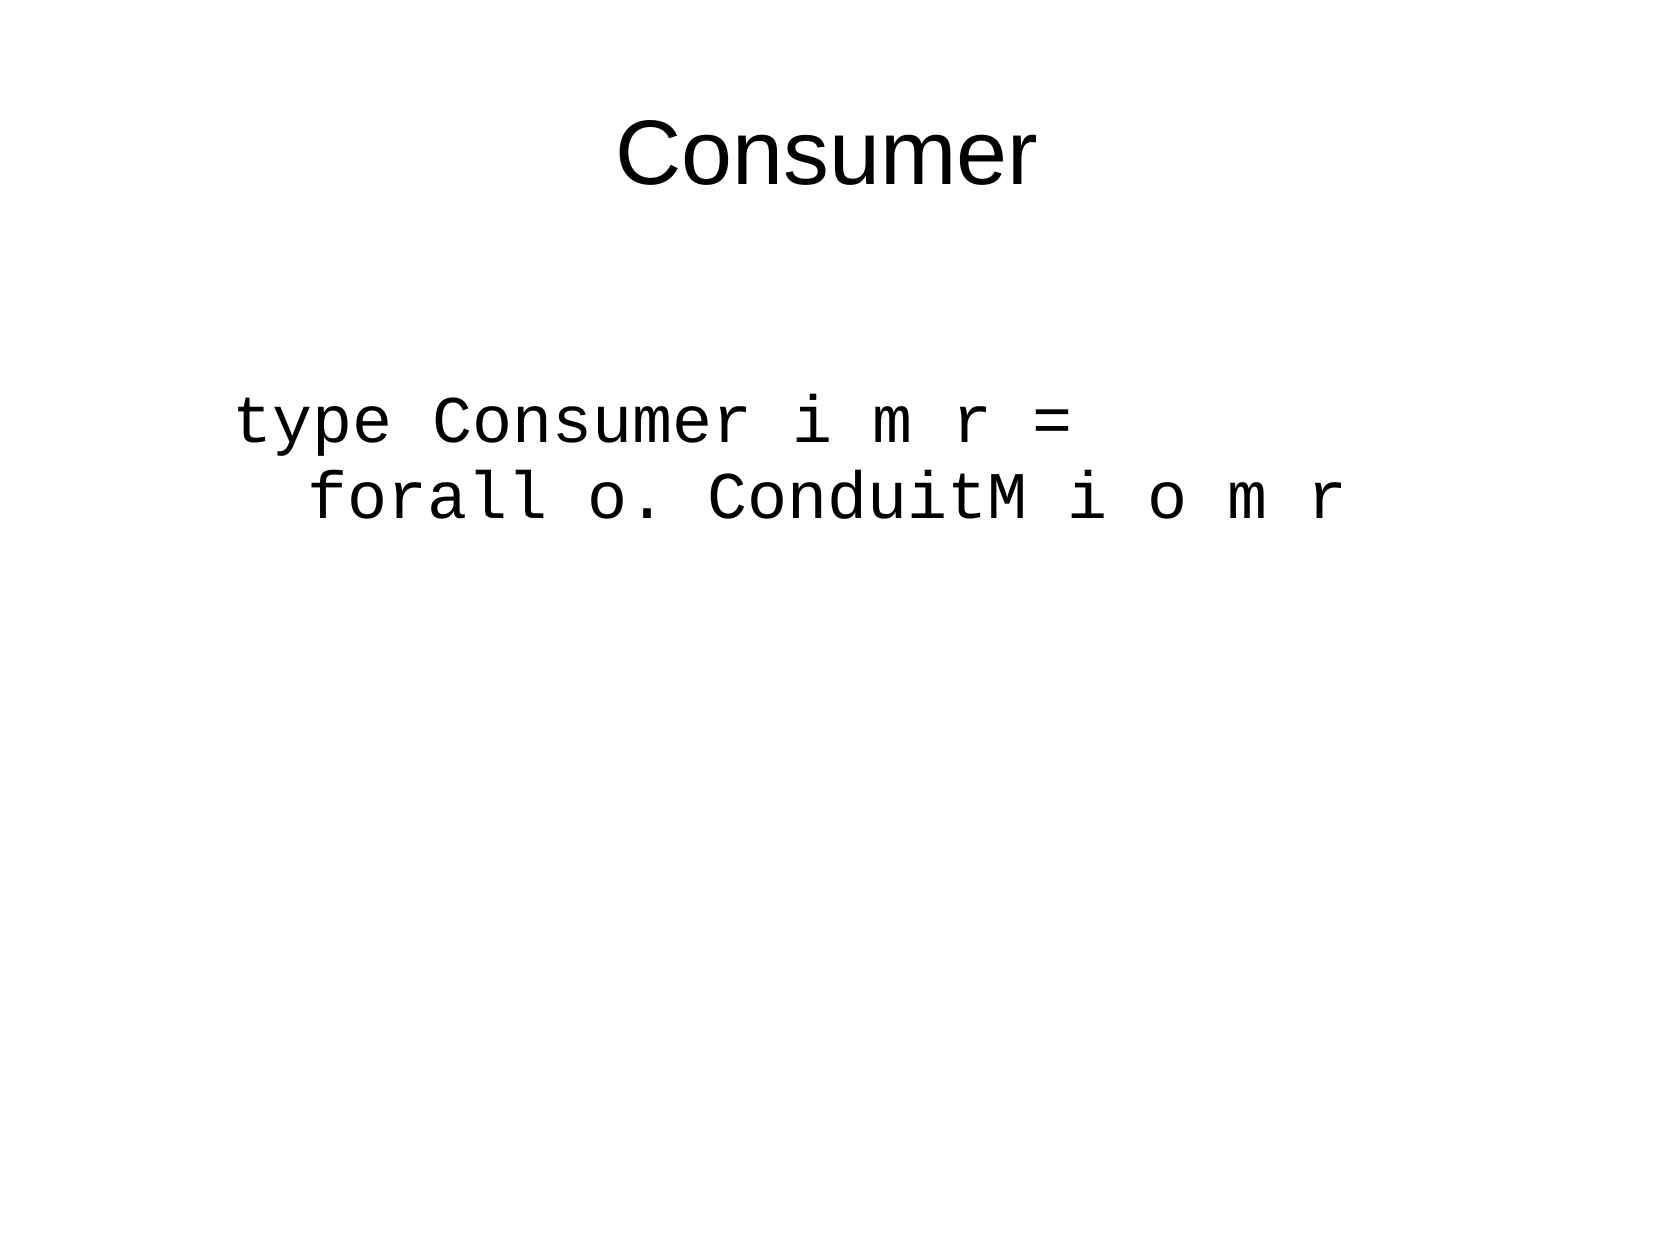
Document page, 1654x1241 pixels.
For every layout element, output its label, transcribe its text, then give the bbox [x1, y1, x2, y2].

title Consumer [82, 49, 1571, 257]
subtitle type Consumer i m r = forall o. ConduitM i o m r [82, 290, 1571, 1010]
